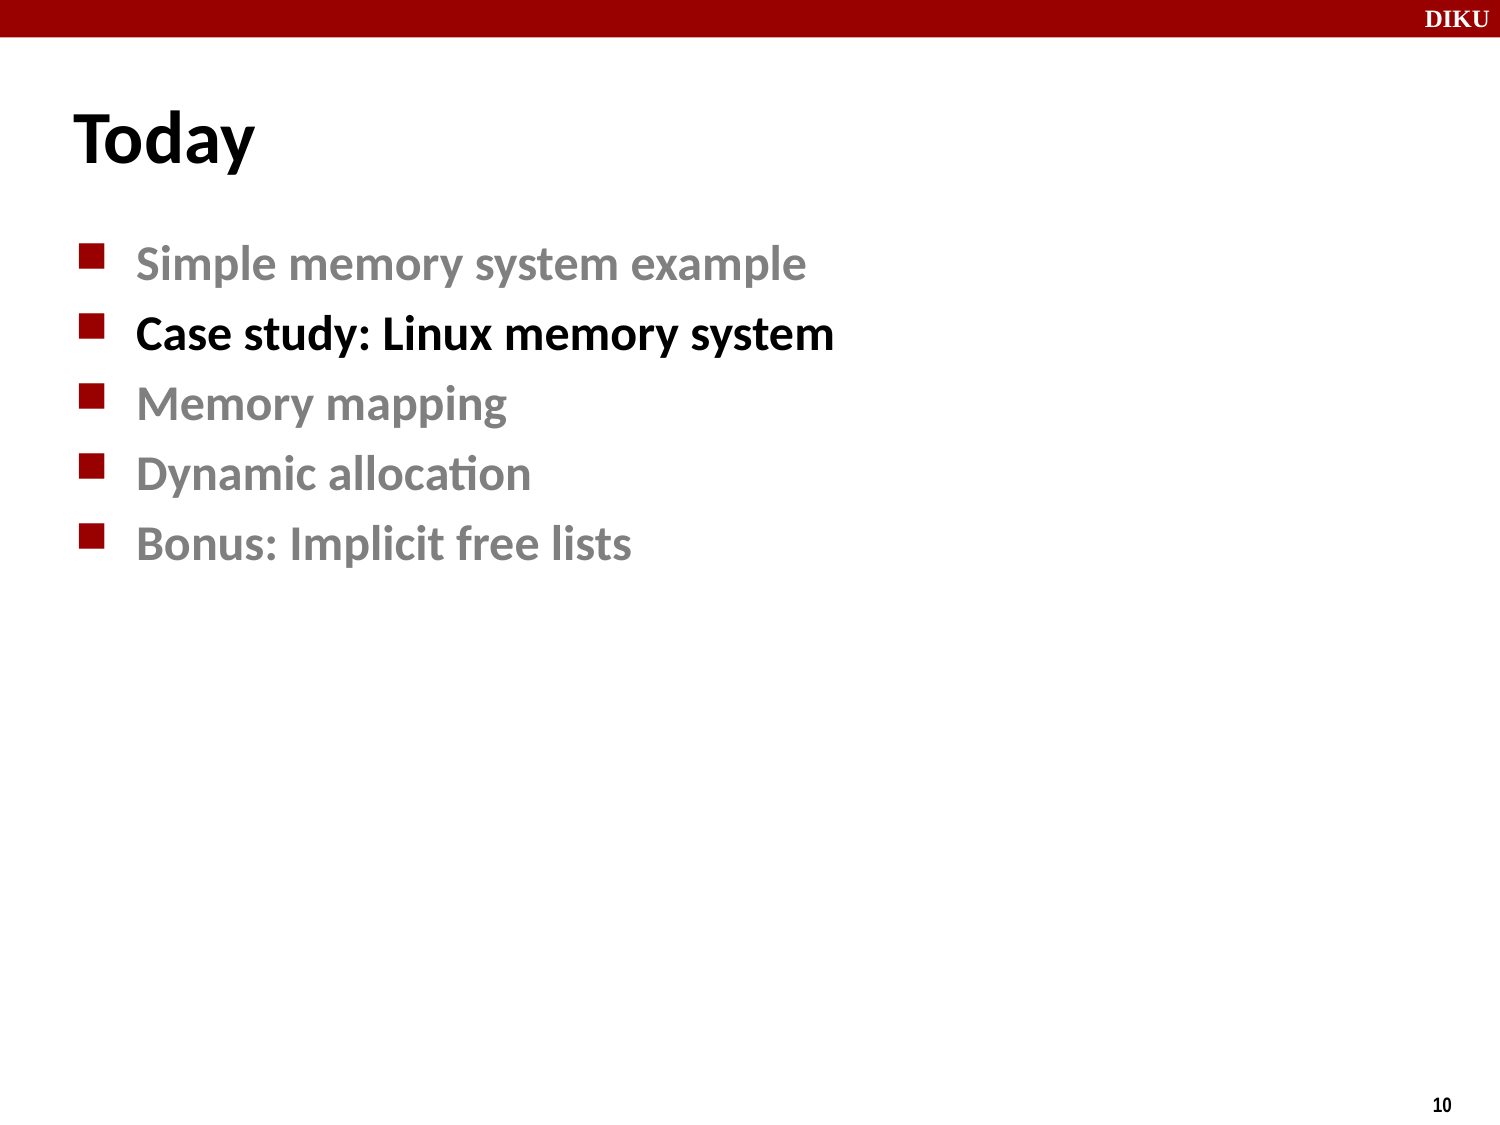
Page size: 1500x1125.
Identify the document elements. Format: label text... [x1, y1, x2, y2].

text_box Simple memory system example Case study: Linux memory system Memory mapping Dynamic allocation Bonus: Implicit free lists [65, 223, 1361, 1039]
text_box Today [58, 71, 1304, 197]
